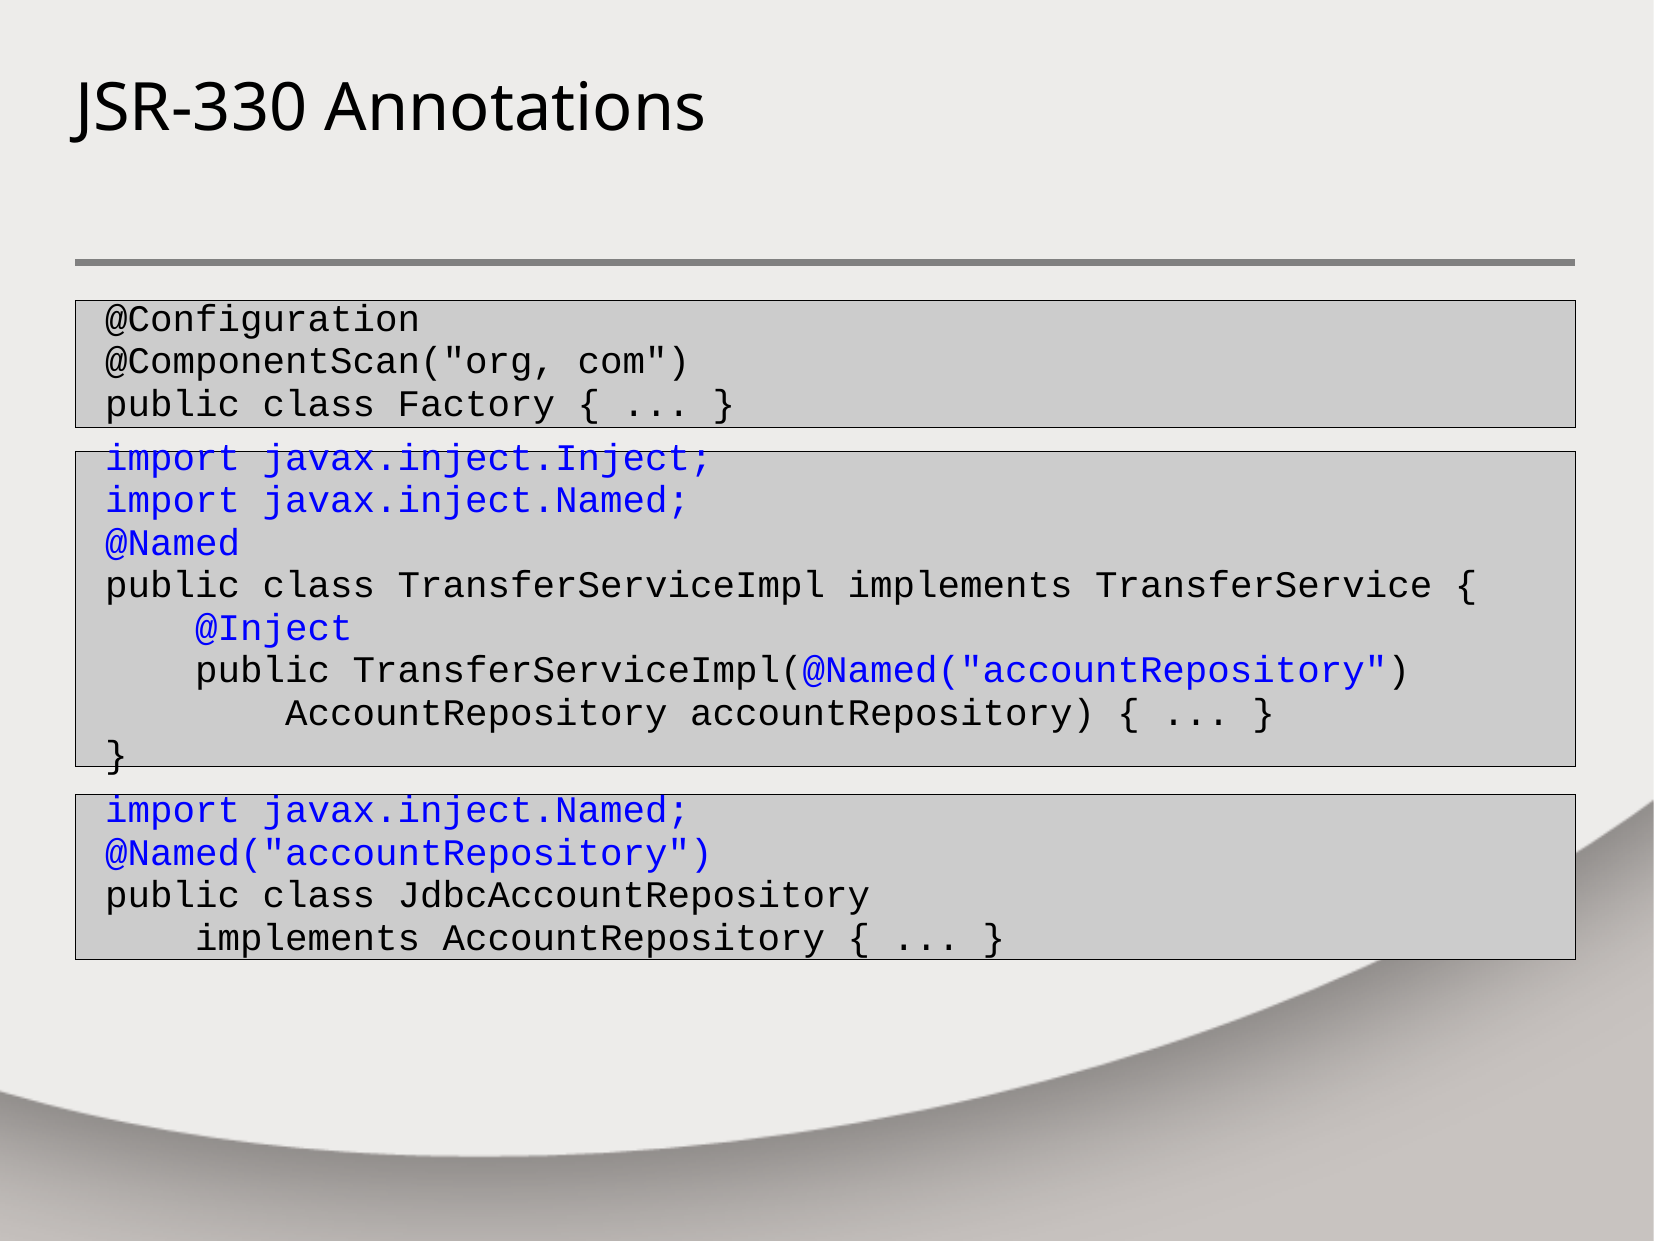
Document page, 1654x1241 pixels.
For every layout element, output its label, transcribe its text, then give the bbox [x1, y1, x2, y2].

title JSR-330 Annotations [75, 75, 1576, 226]
text_box import javax.inject.Named; @Named("accountRepository") public class JdbcAccountRepository implements AccountRepository { ... } [75, 794, 1576, 960]
picture [0, 0, 1654, 1241]
text_box import javax.inject.Inject; import javax.inject.Named; @Named public class TransferServiceImpl implements TransferService { @Inject public TransferServiceImpl(@Named("accountRepository") AccountRepository accountRepository) { ... } } [75, 451, 1576, 767]
text_box @Configuration @ComponentScan("org, com") public class Factory { ... } [75, 300, 1576, 428]
